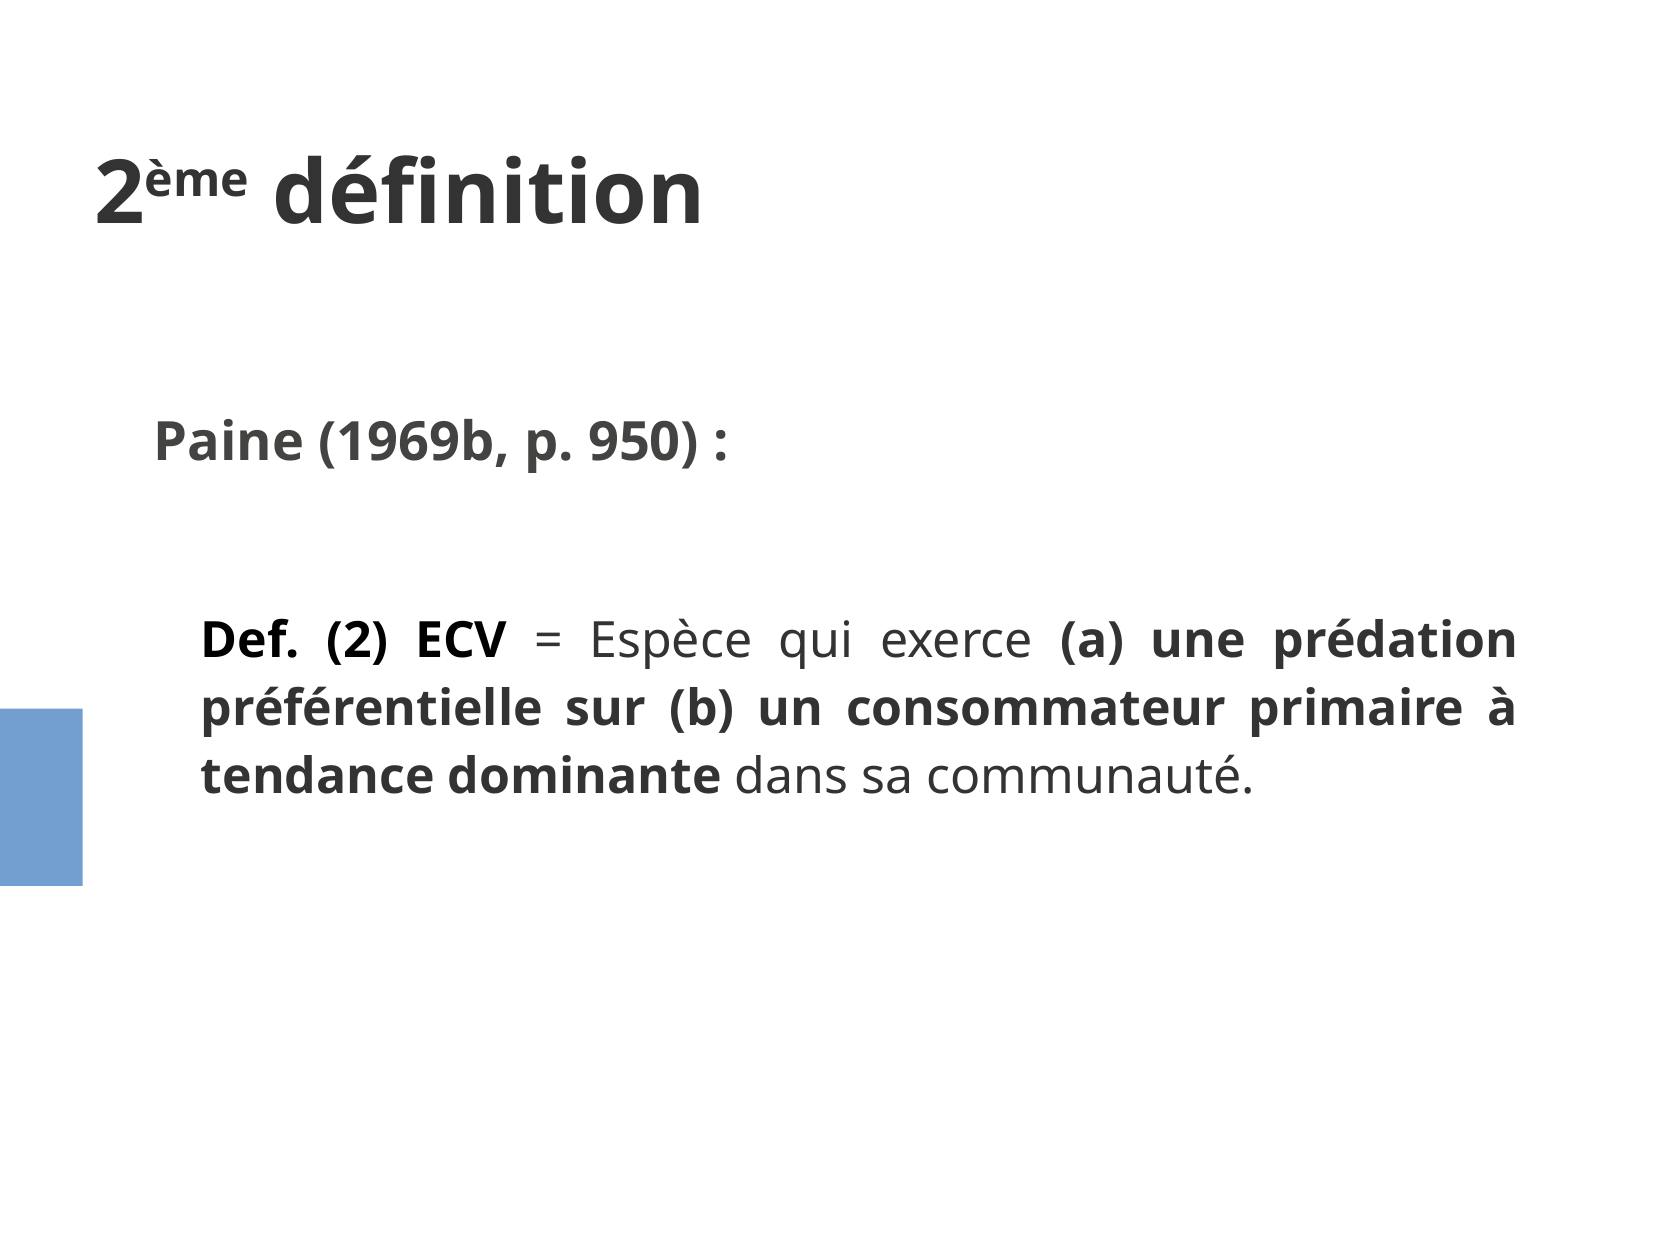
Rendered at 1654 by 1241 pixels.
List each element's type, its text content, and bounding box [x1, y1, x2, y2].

text_box Def. (2) ECV = Espèce qui exerce (a) une prédation préférentielle sur (b) un consommateur primaire à tendance dominante dans sa communauté. [200, 496, 1519, 1207]
list Paine (1969b, p. 950) : [153, 402, 1560, 1123]
title 2ème définition [94, 70, 1501, 308]
